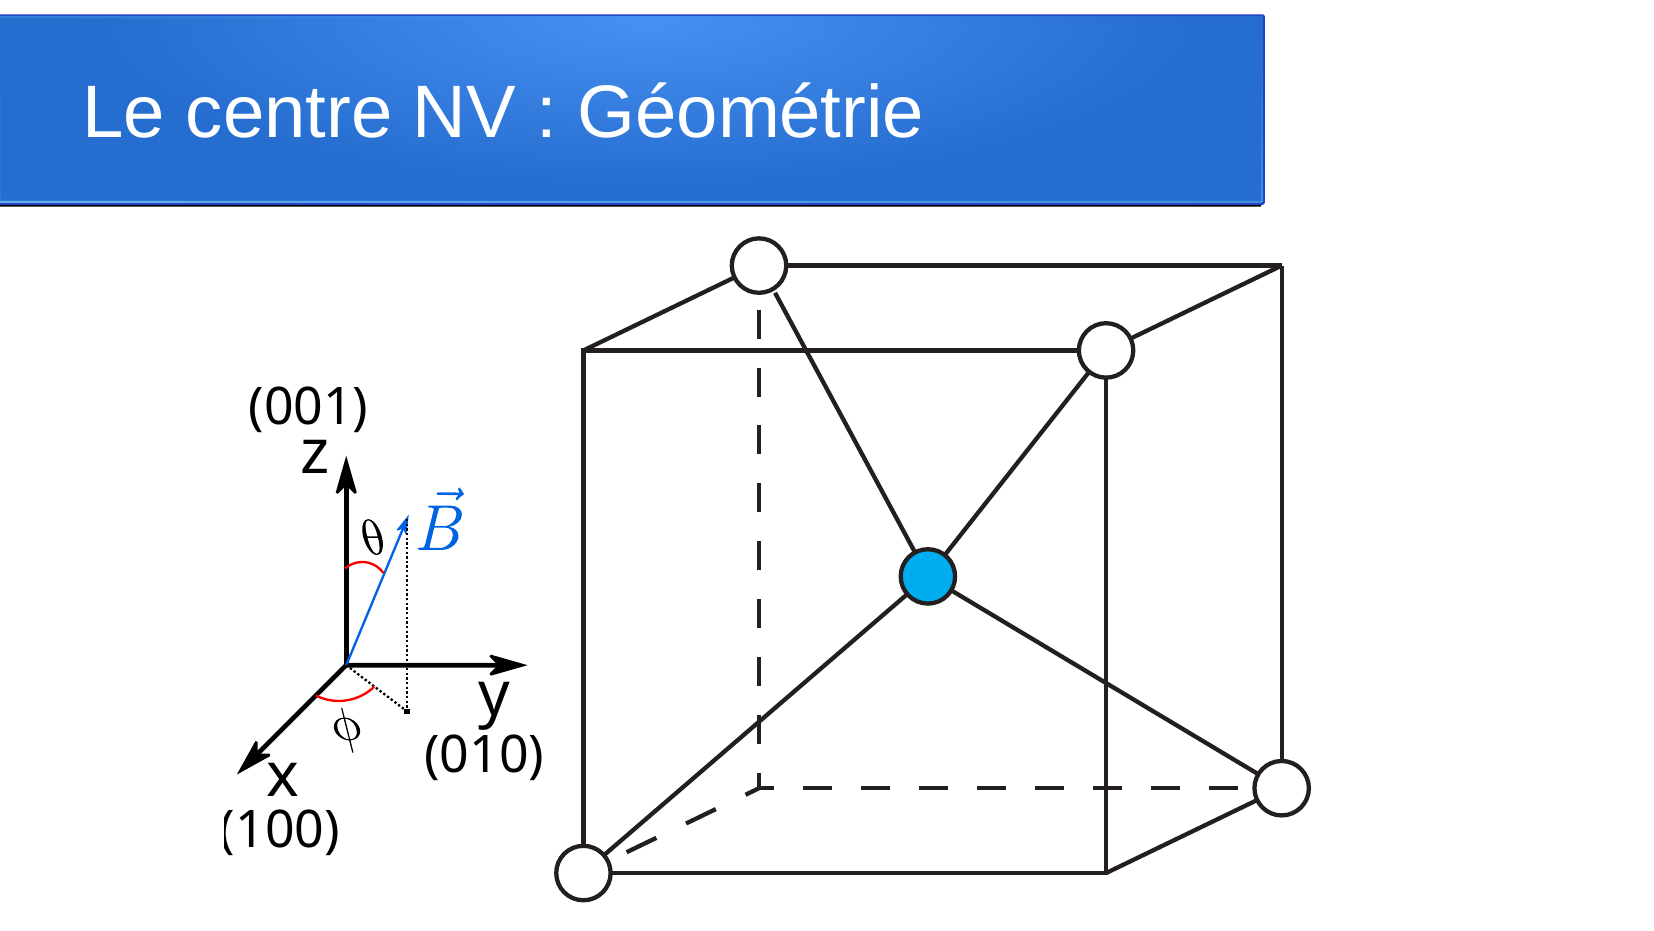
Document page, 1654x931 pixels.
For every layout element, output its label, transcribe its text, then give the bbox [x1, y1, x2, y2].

picture [224, 236, 1312, 903]
title Le centre NV : Géométrie [82, 35, 1235, 189]
